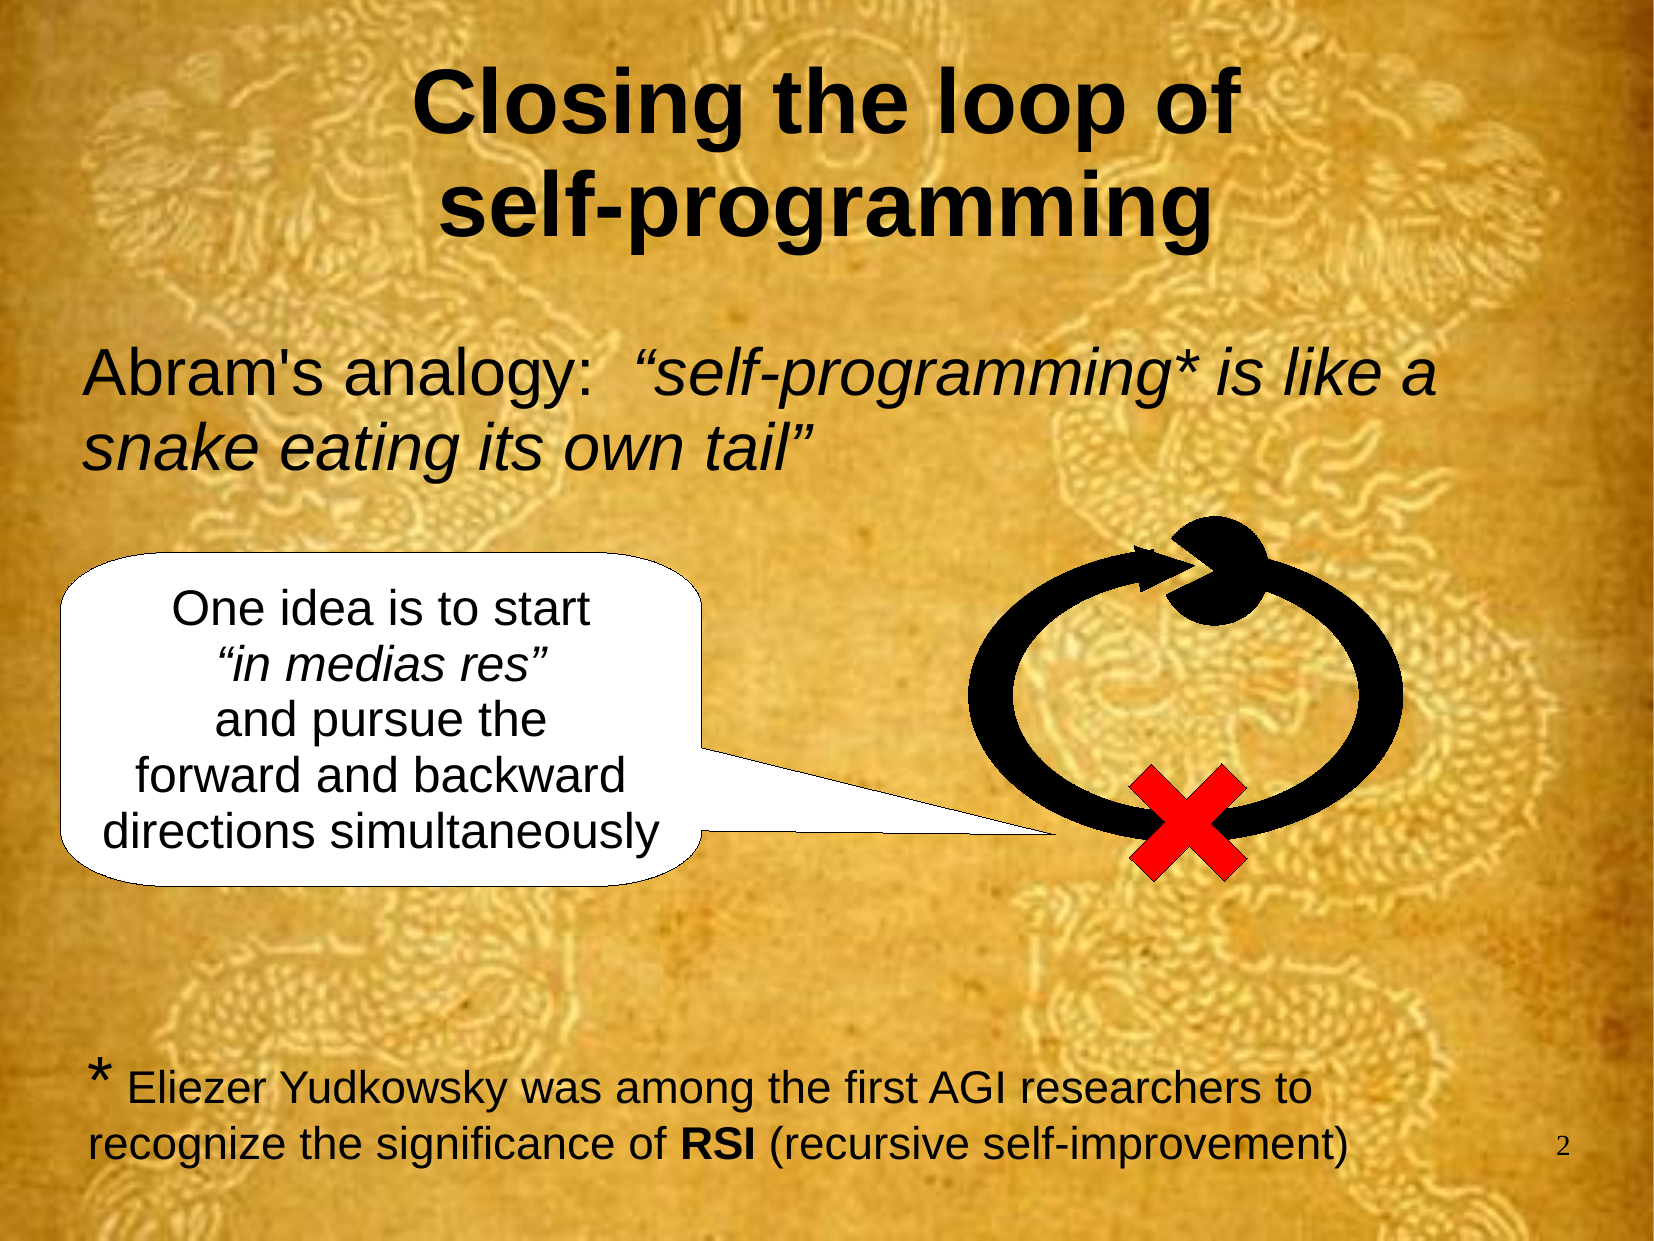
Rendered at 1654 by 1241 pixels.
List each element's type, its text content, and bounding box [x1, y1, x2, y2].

text_box [968, 516, 1403, 882]
text_box * Eliezer Yudkowsky was among the first AGI researchers to recognize the significance of RSI (recursive self-improvement) [87, 1021, 1471, 1191]
title Closing the loop of self-programming [82, 50, 1571, 256]
text_box One idea is to start “in medias res” and pursue the forward and backward directions simultaneously [60, 552, 1056, 887]
picture [0, 0, 1654, 1241]
subtitle Abram's analogy: “self-programming* is like a snake eating its own tail” [82, 290, 1571, 530]
